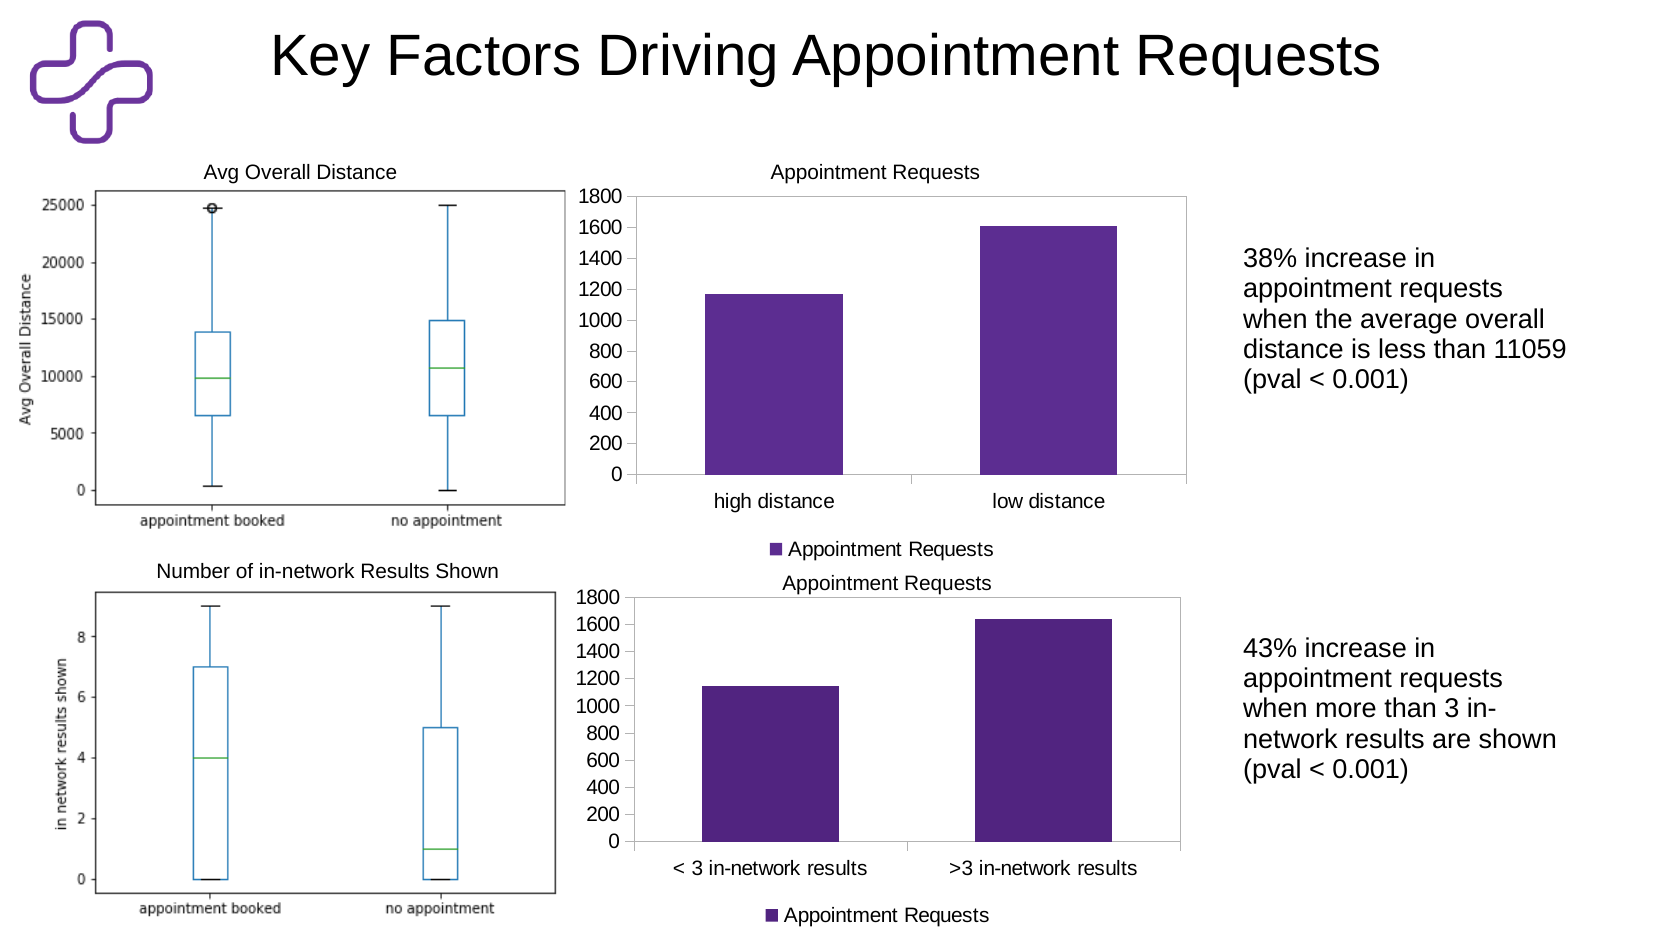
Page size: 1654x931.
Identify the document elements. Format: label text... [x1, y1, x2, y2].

title Key Factors Driving Appointment Requests [82, 0, 1571, 110]
text_box 43% increase in appointment requests when more than 3 in-network results are shown (pval < 0.001) [1228, 625, 1583, 827]
picture [0, 1, 579, 539]
text_box 38% increase in appointment requests when the average overall distance is less than 11059 (pval < 0.001) [1228, 235, 1583, 438]
chart [562, 578, 1193, 931]
picture [47, 578, 562, 926]
text_box Appointment Requests [755, 153, 1028, 215]
text_box Avg Overall Distance [188, 153, 461, 215]
chart [565, 177, 1199, 567]
text_box Appointment Requests [767, 564, 1040, 626]
text_box Number of in-network Results Shown [141, 552, 567, 615]
